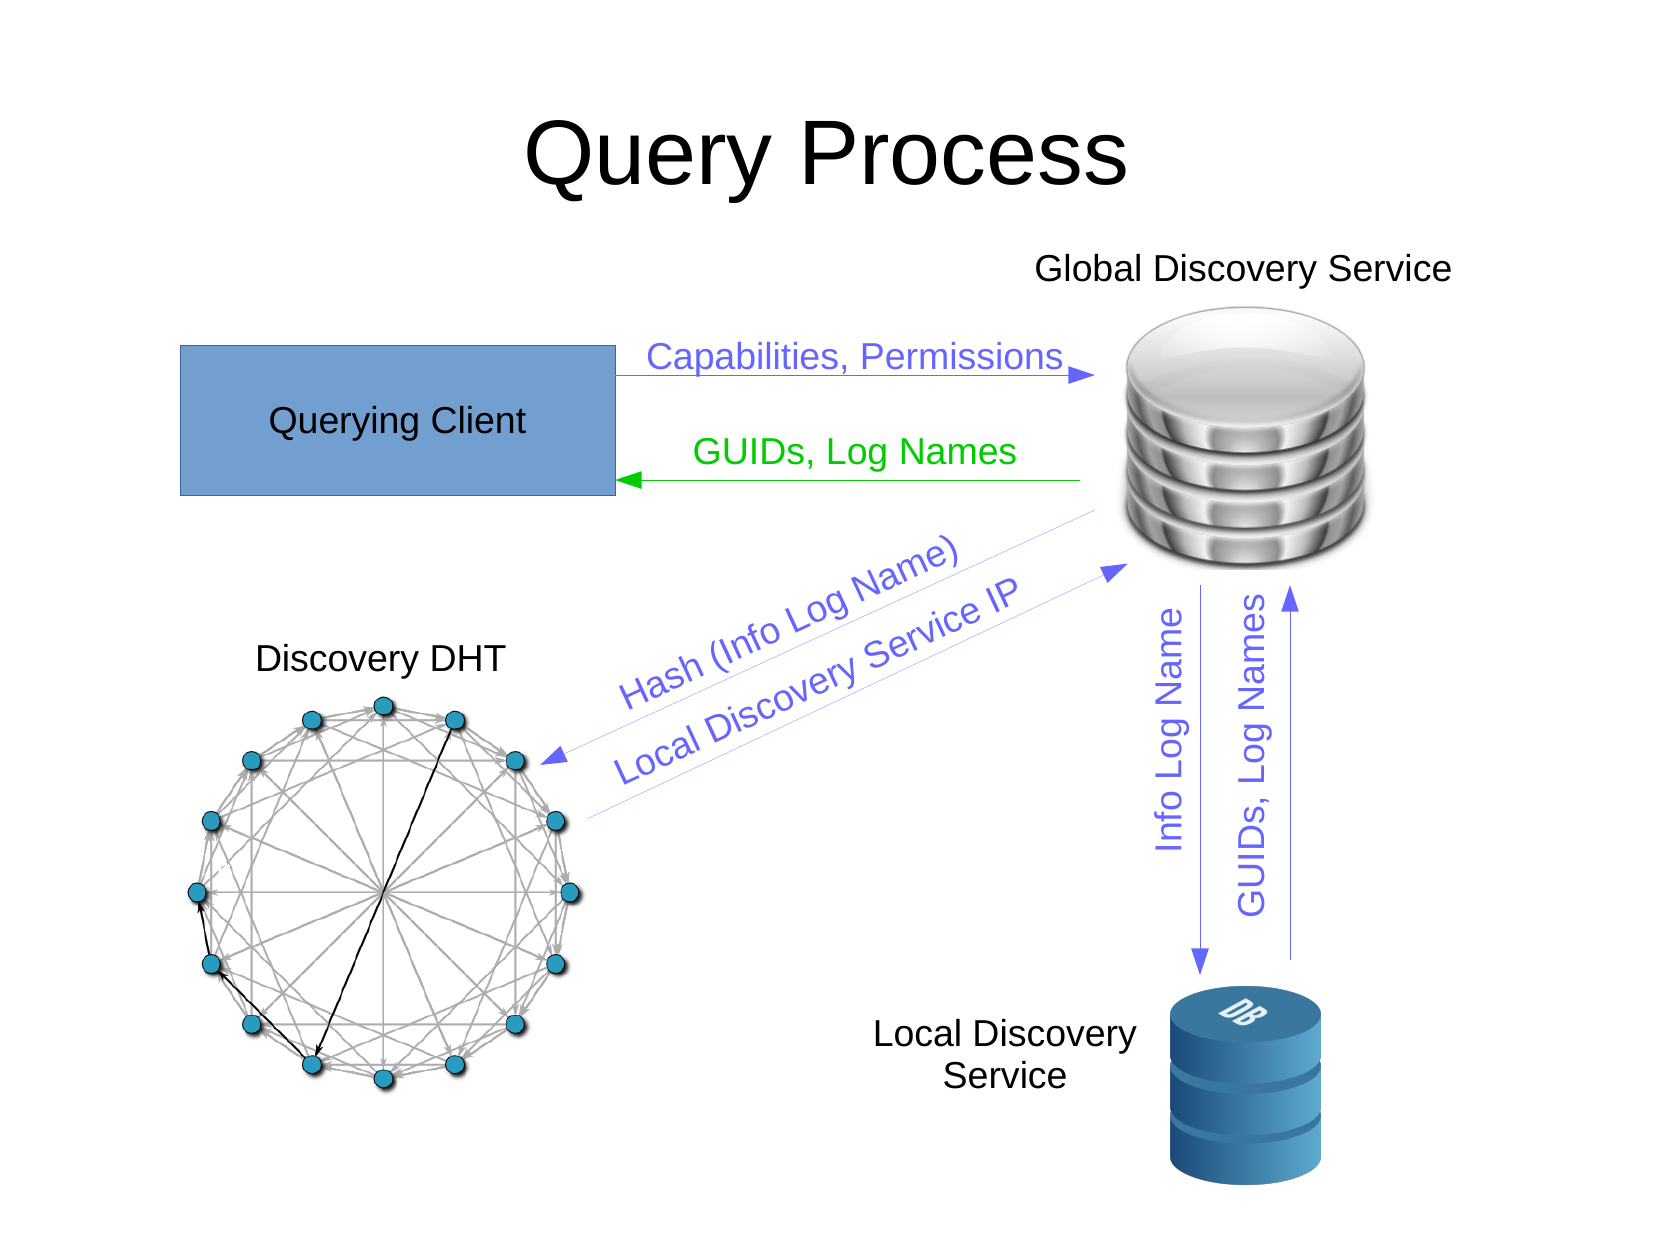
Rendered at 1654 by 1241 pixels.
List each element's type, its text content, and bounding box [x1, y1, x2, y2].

picture [1110, 299, 1381, 571]
text_box Capabilities, Permissions [615, 376, 1096, 386]
text_box GUIDs, Log Names [1222, 567, 1322, 946]
text_box Global Discovery Service [1010, 240, 1476, 297]
text_box Capabilities, Permissions [615, 328, 1096, 375]
text_box Local Discovery Service [855, 1005, 1156, 1104]
text_box Discovery DHT [230, 630, 531, 687]
text_box Querying Client [180, 345, 616, 496]
picture [1170, 986, 1321, 1186]
picture [150, 659, 616, 1126]
text_box Info Log Name [1140, 573, 1222, 889]
text_box Hash (Info Log Name) [558, 494, 1018, 750]
text_box GUIDs, Log Names [615, 423, 1096, 481]
text_box Local Discovery Service IP [588, 553, 1048, 809]
title Query Process [82, 49, 1571, 257]
